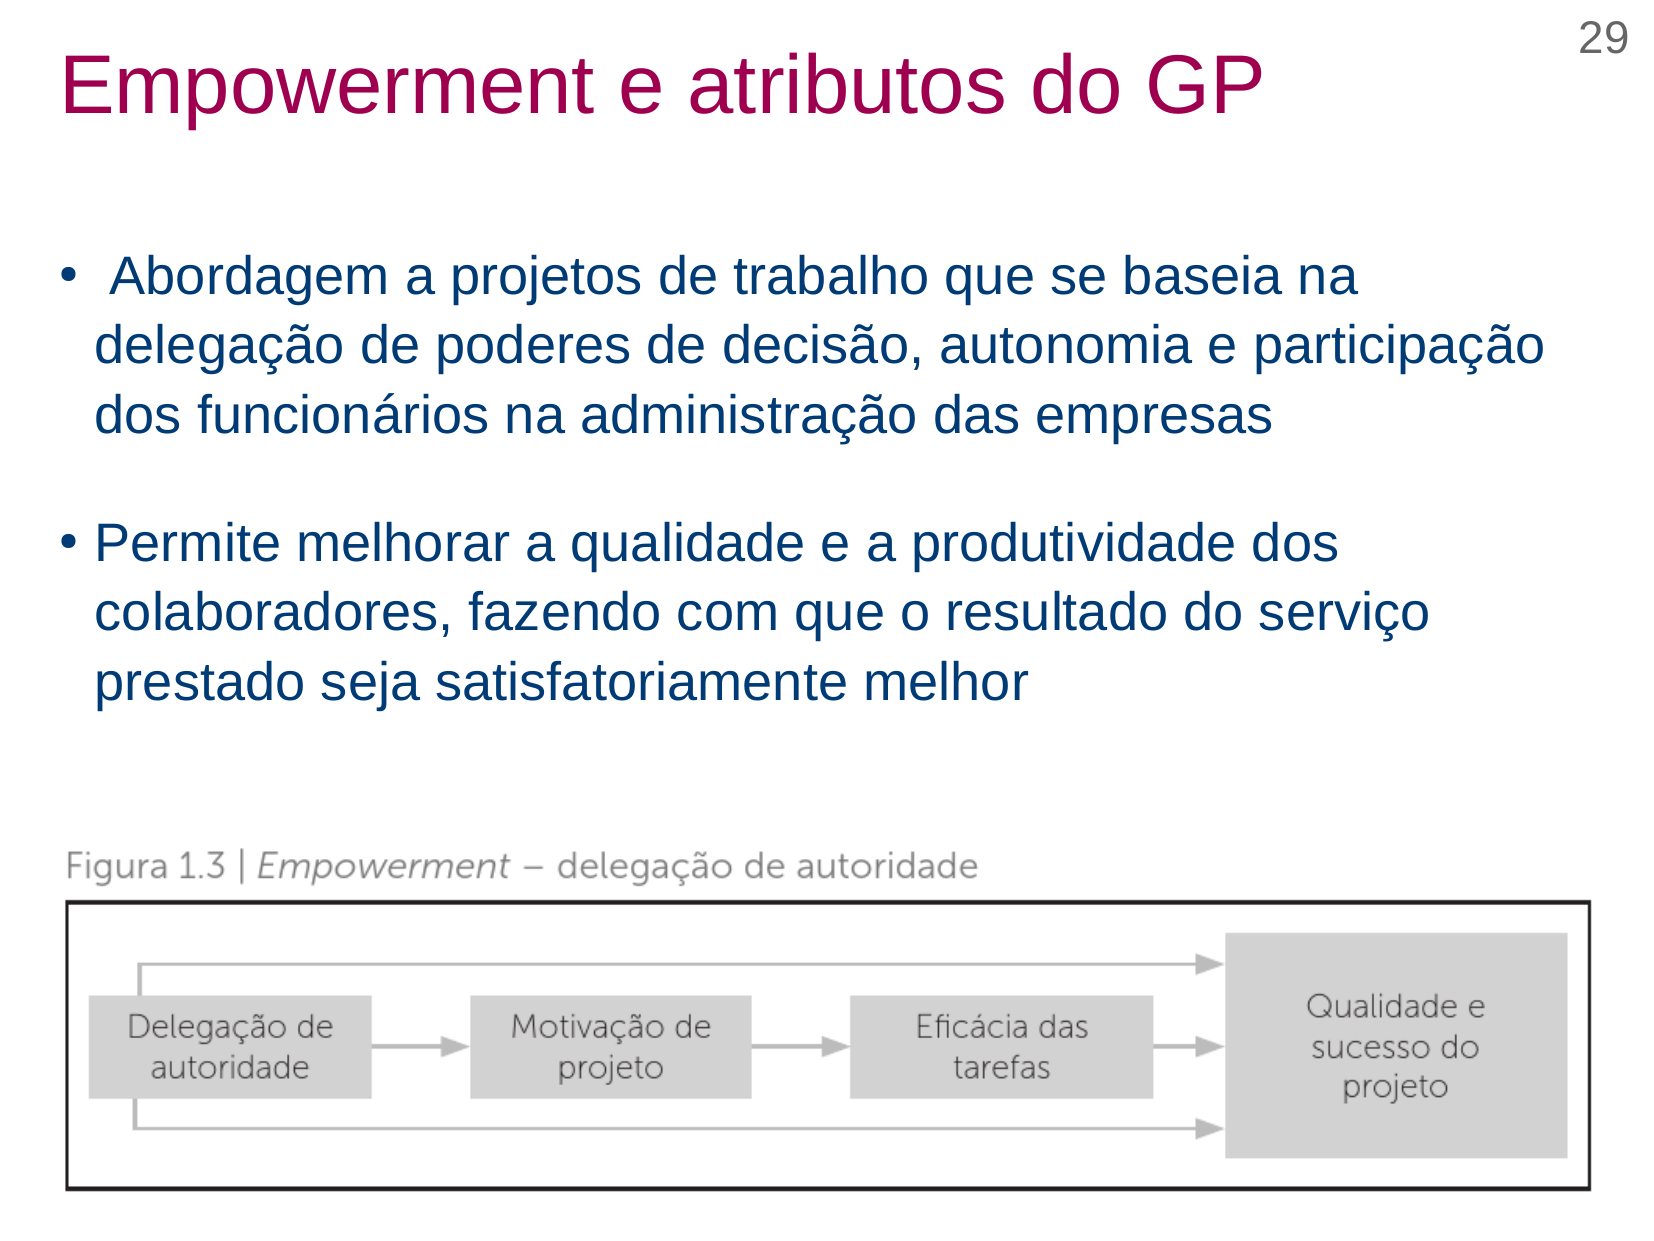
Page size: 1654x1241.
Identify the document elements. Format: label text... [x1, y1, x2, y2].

picture [61, 844, 1596, 1193]
title Empowerment e atributos do GP [59, 29, 1595, 148]
list Abordagem a projetos de trabalho que se baseia na delegação de poderes de decisão, autonomia e participação dos funcionários na administração das empresas Permite melhorar a qualidade e a produtividade dos colaboradores, fazendo com que o resultado do serviço prestado seja satisfatoriamente melhor [59, 236, 1595, 1211]
